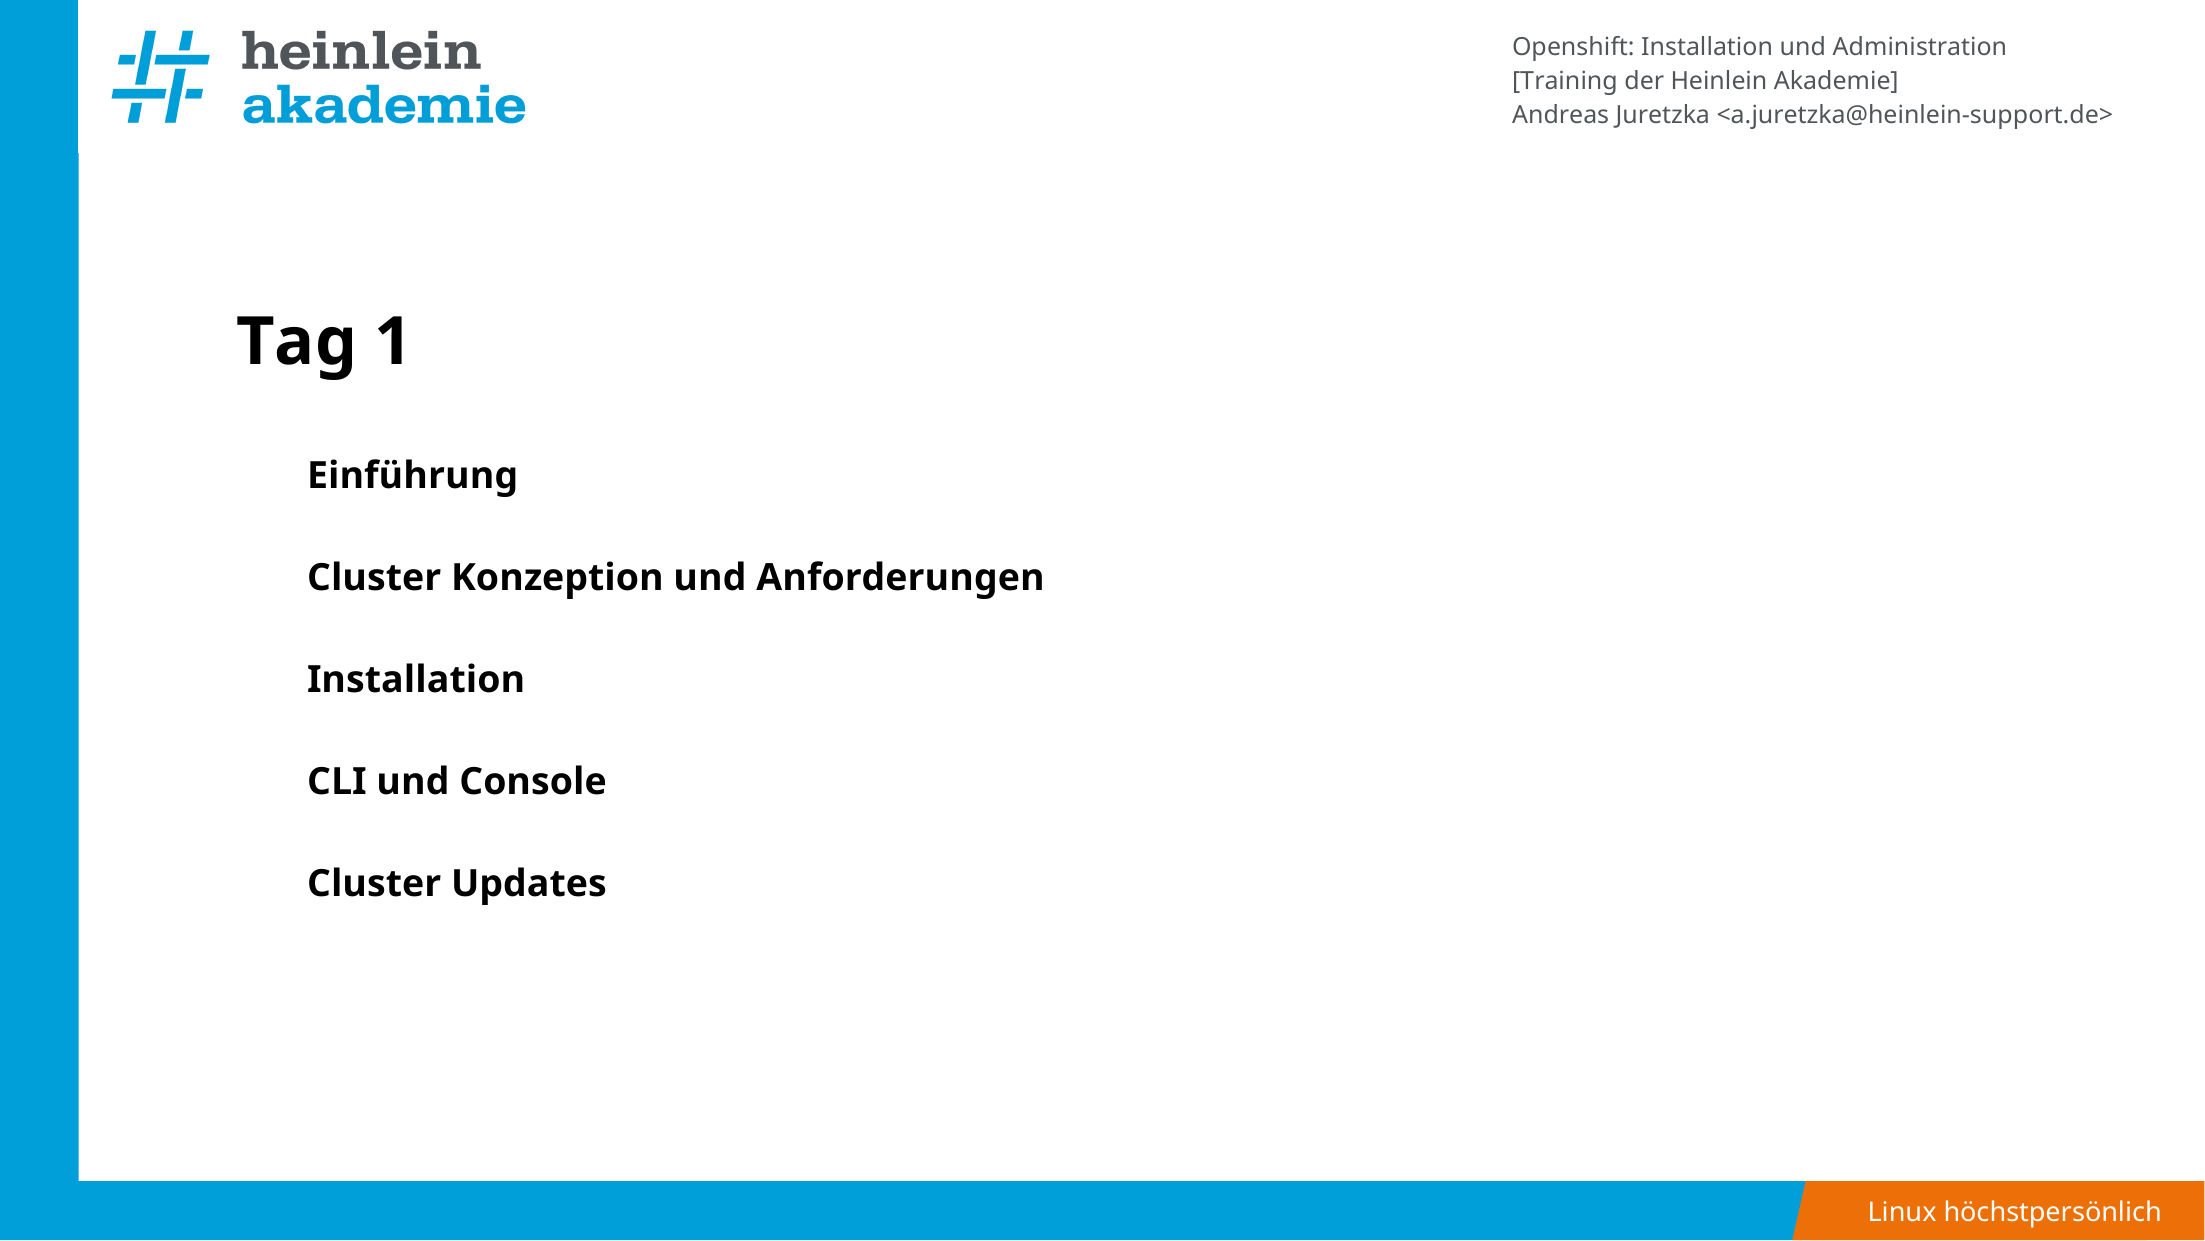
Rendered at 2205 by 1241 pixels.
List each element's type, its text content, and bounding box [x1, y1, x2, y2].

list Einführung Cluster Konzeption und Anforderungen Installation CLI und Console Cluster Updates [236, 346, 2038, 1161]
title Tag 1 [236, 248, 1979, 346]
picture [79, 0, 558, 153]
